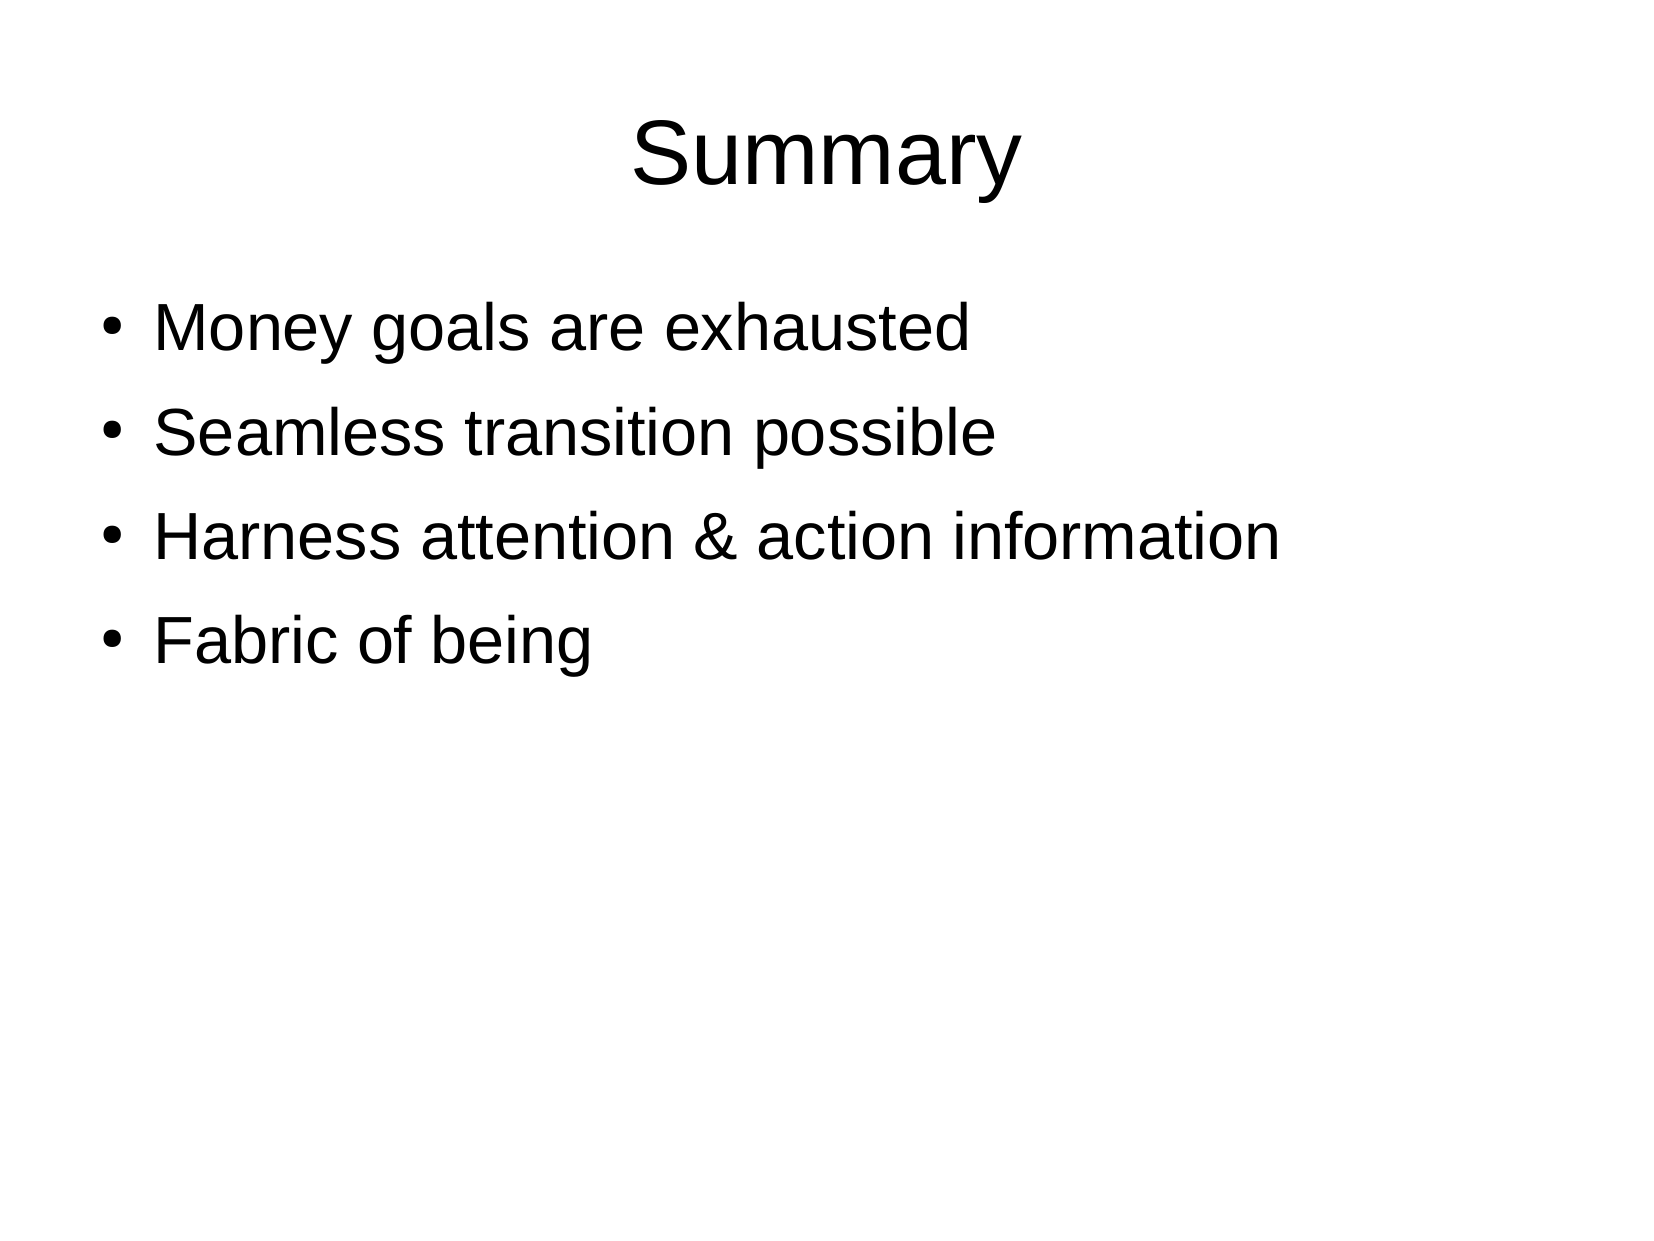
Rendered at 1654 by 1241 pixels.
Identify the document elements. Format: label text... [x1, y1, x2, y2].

list Money goals are exhausted Seamless transition possible Harness attention & action information Fabric of being [82, 290, 1571, 1010]
title Summary [82, 49, 1571, 257]
